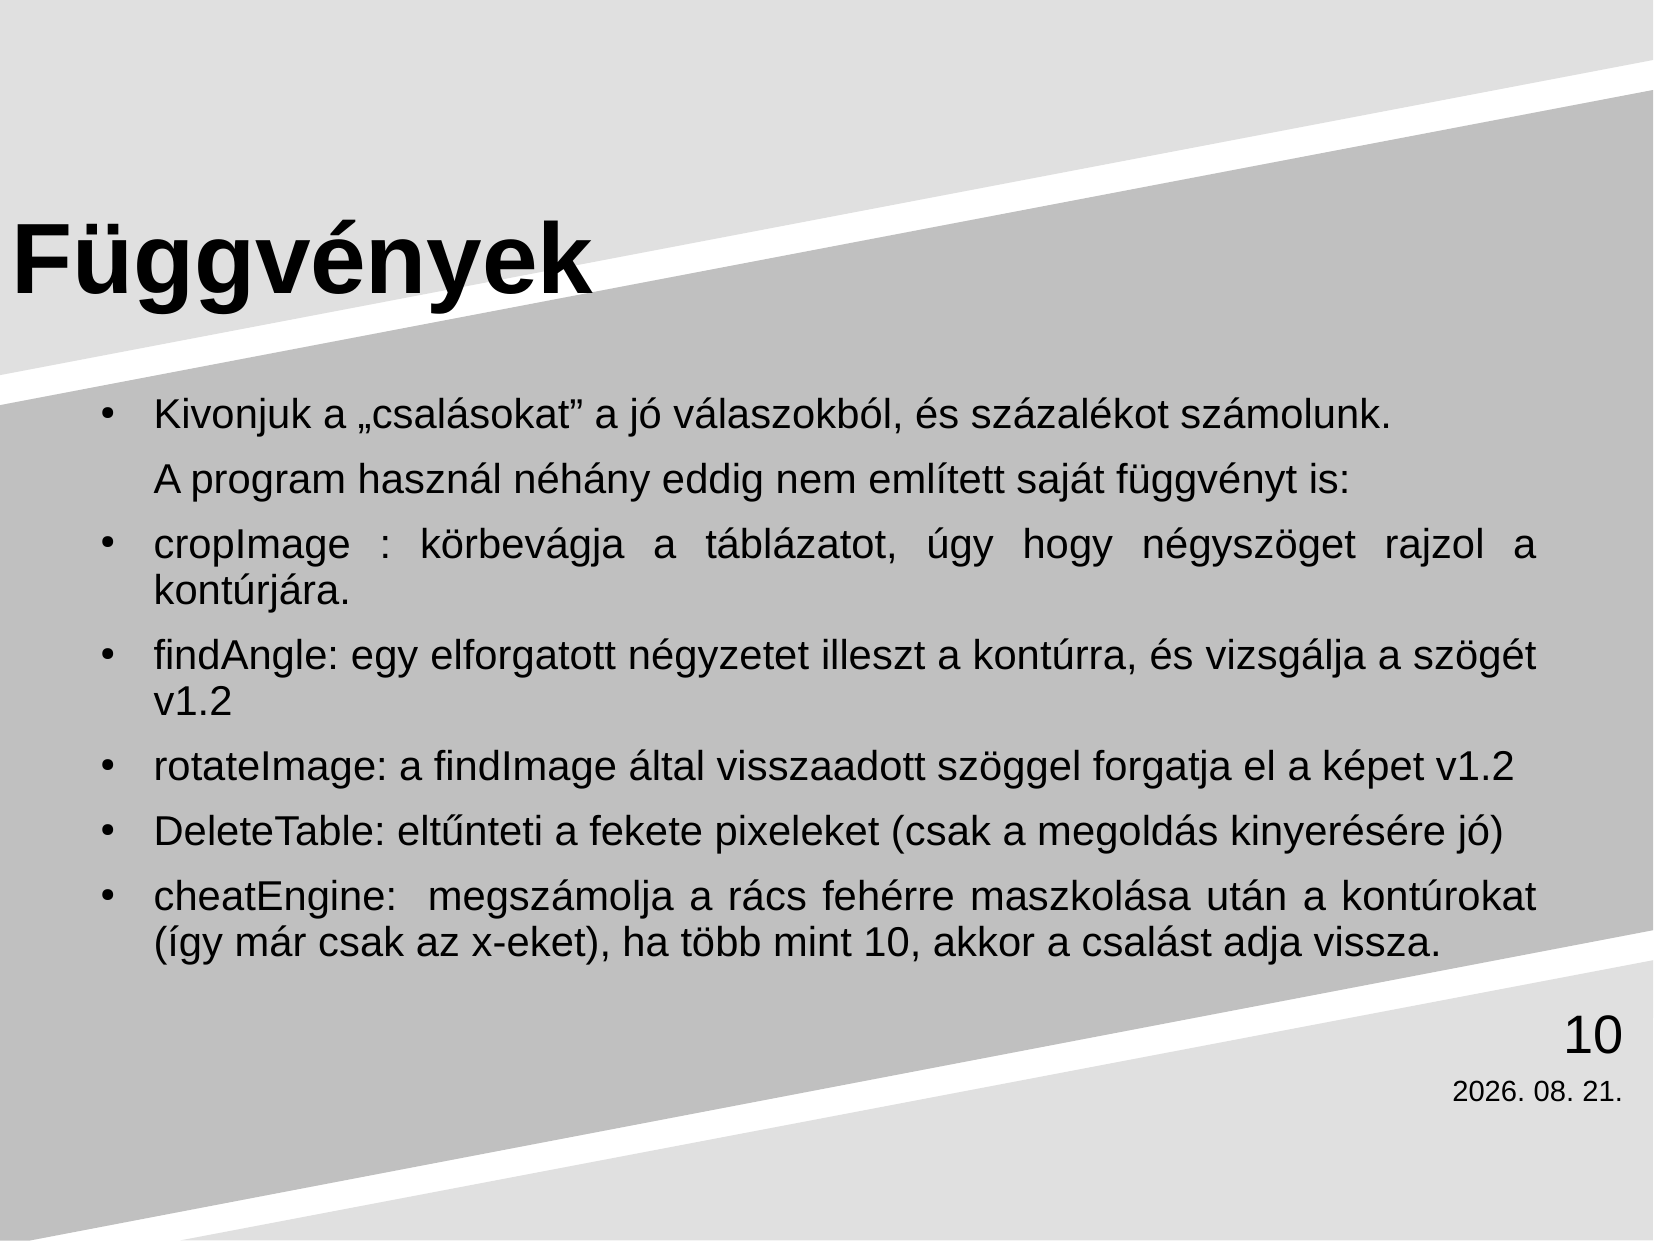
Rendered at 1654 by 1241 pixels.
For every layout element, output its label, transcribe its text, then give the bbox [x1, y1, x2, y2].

title Függvények [11, 155, 1500, 363]
list Kivonjuk a „csalásokat” a jó válaszokból, és százalékot számolunk. A program használ néhány eddig nem említett saját függvényt is: cropImage : körbevágja a táblázatot, úgy hogy négyszöget rajzol a kontúrjára. findAngle: egy elforgatott négyzetet illeszt a kontúrra, és vizsgálja a szögét v1.2 rotateImage: a findImage által visszaadott szöggel forgatja el a képet v1.2 DeleteTable: eltűnteti a fekete pixeleket (csak a megoldás kinyerésére jó) cheatEngine: megszámolja a rács fehérre maszkolása után a kontúrokat (így már csak az x-eket), ha több mint 10, akkor a csalást adja vissza. [82, 390, 1538, 1111]
